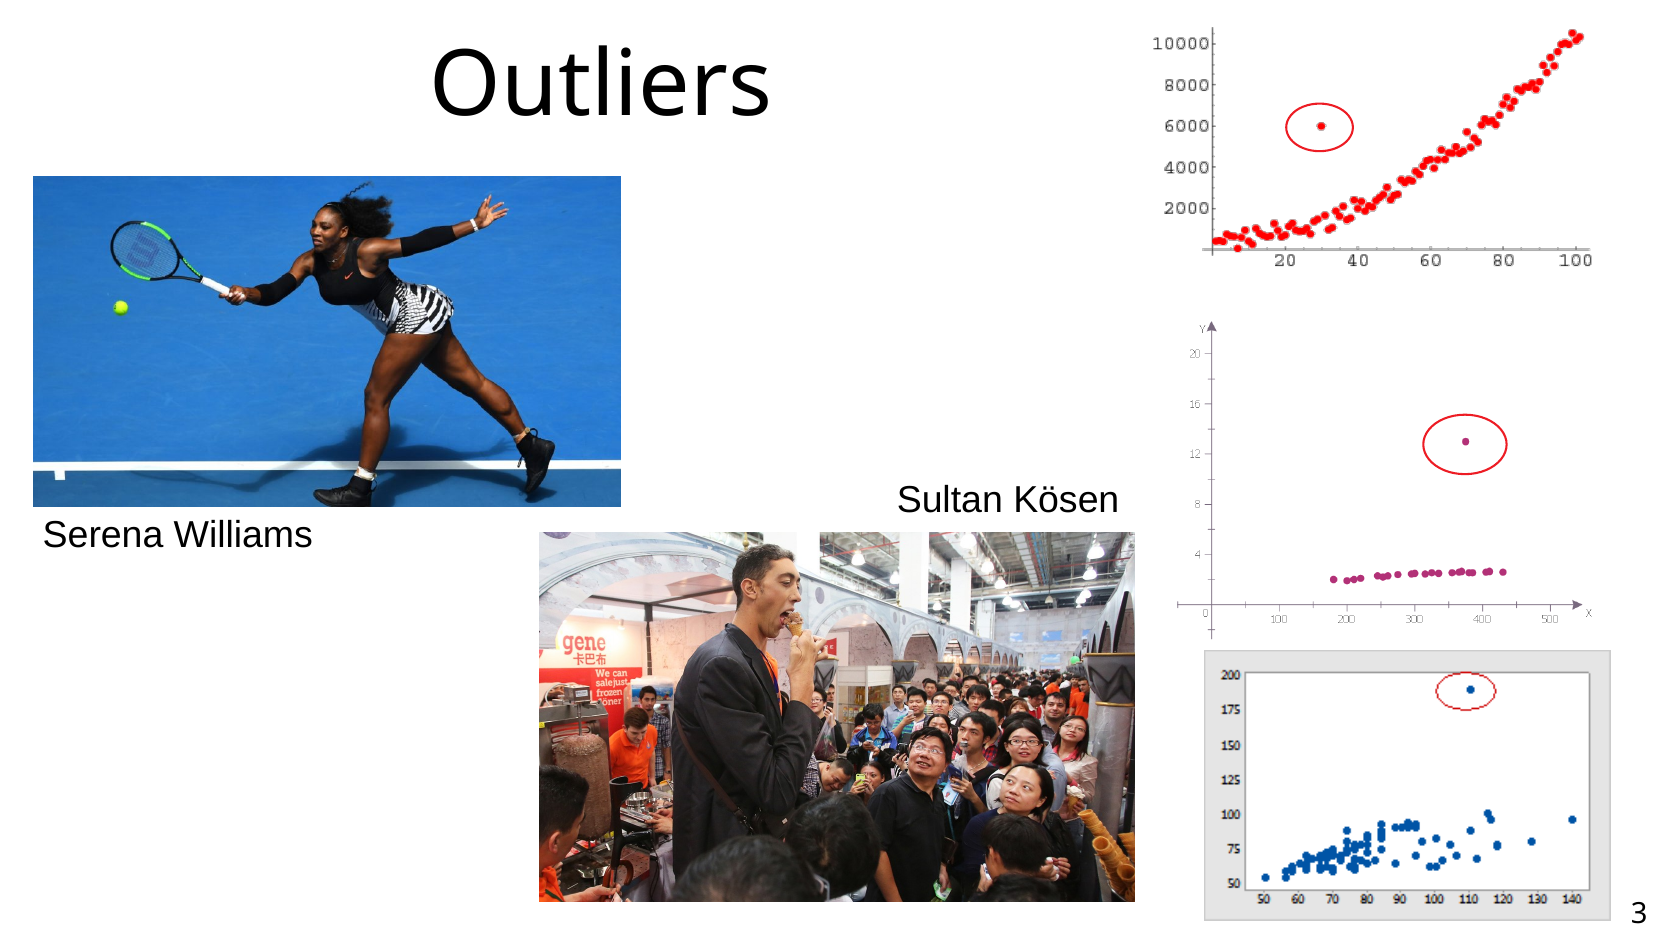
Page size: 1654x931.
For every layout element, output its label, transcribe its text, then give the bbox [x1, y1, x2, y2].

text_box Serena Williams [27, 506, 435, 564]
text_box Sultan Kösen [727, 471, 1135, 528]
picture [1150, 18, 1595, 280]
title Outliers [344, 22, 858, 138]
picture [539, 532, 1135, 902]
picture [1204, 650, 1611, 921]
picture [33, 176, 621, 507]
picture [1159, 313, 1594, 648]
